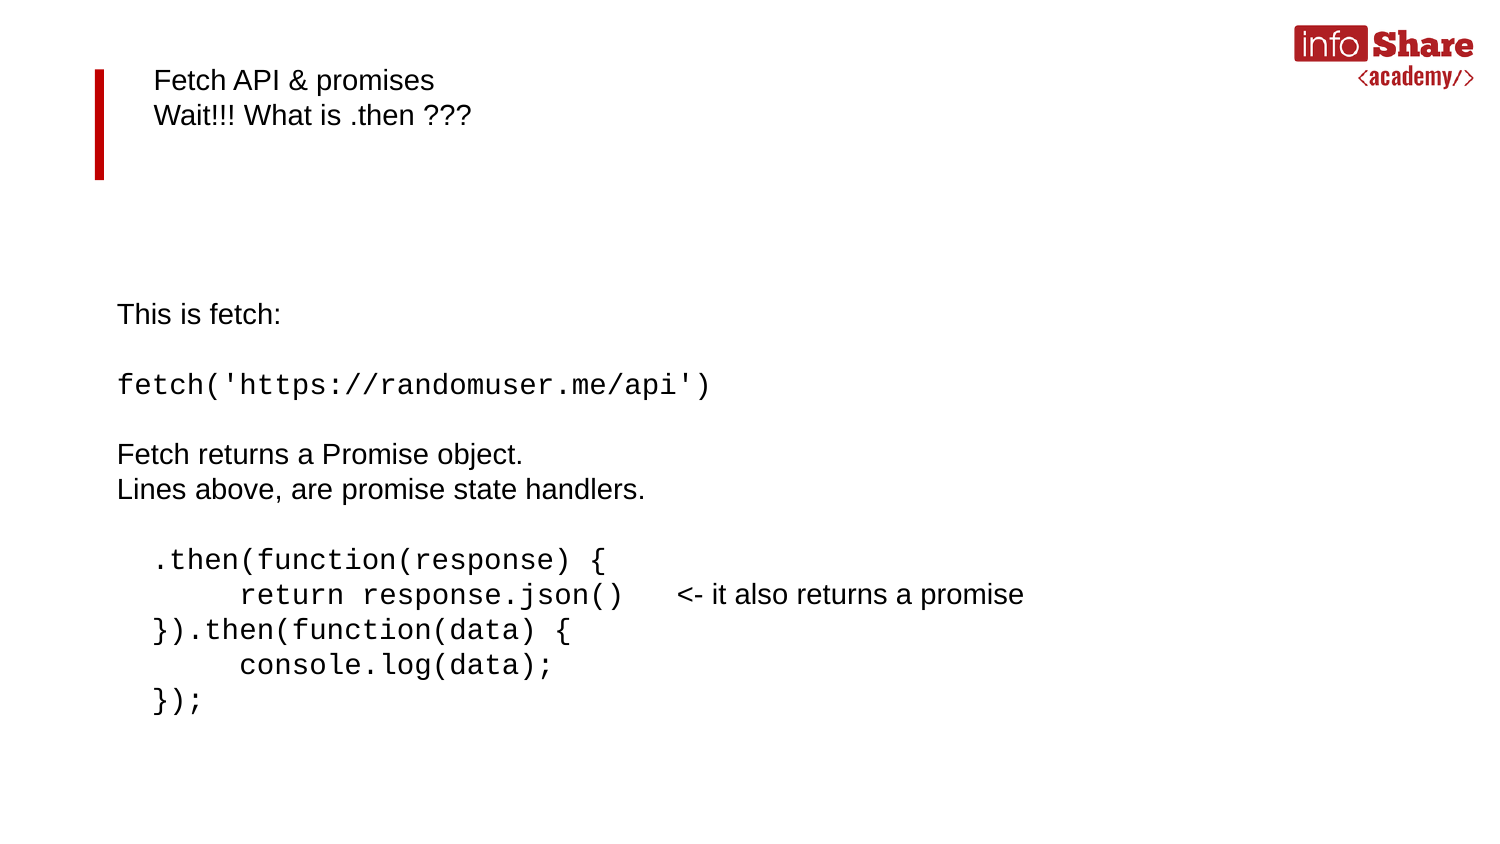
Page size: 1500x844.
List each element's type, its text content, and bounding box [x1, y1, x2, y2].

title Fetch API & promises Wait!!! What is .then ??? [138, 45, 1172, 187]
picture [1267, 0, 1500, 117]
list This is fetch: fetch('https://randomuser.me/api') Fetch returns a Promise object. Lines above, are promise state handlers. .then(function(response) { return response.json() <- it also returns a promise }).then(function(data) { console.log(data); }); [101, 209, 1415, 767]
